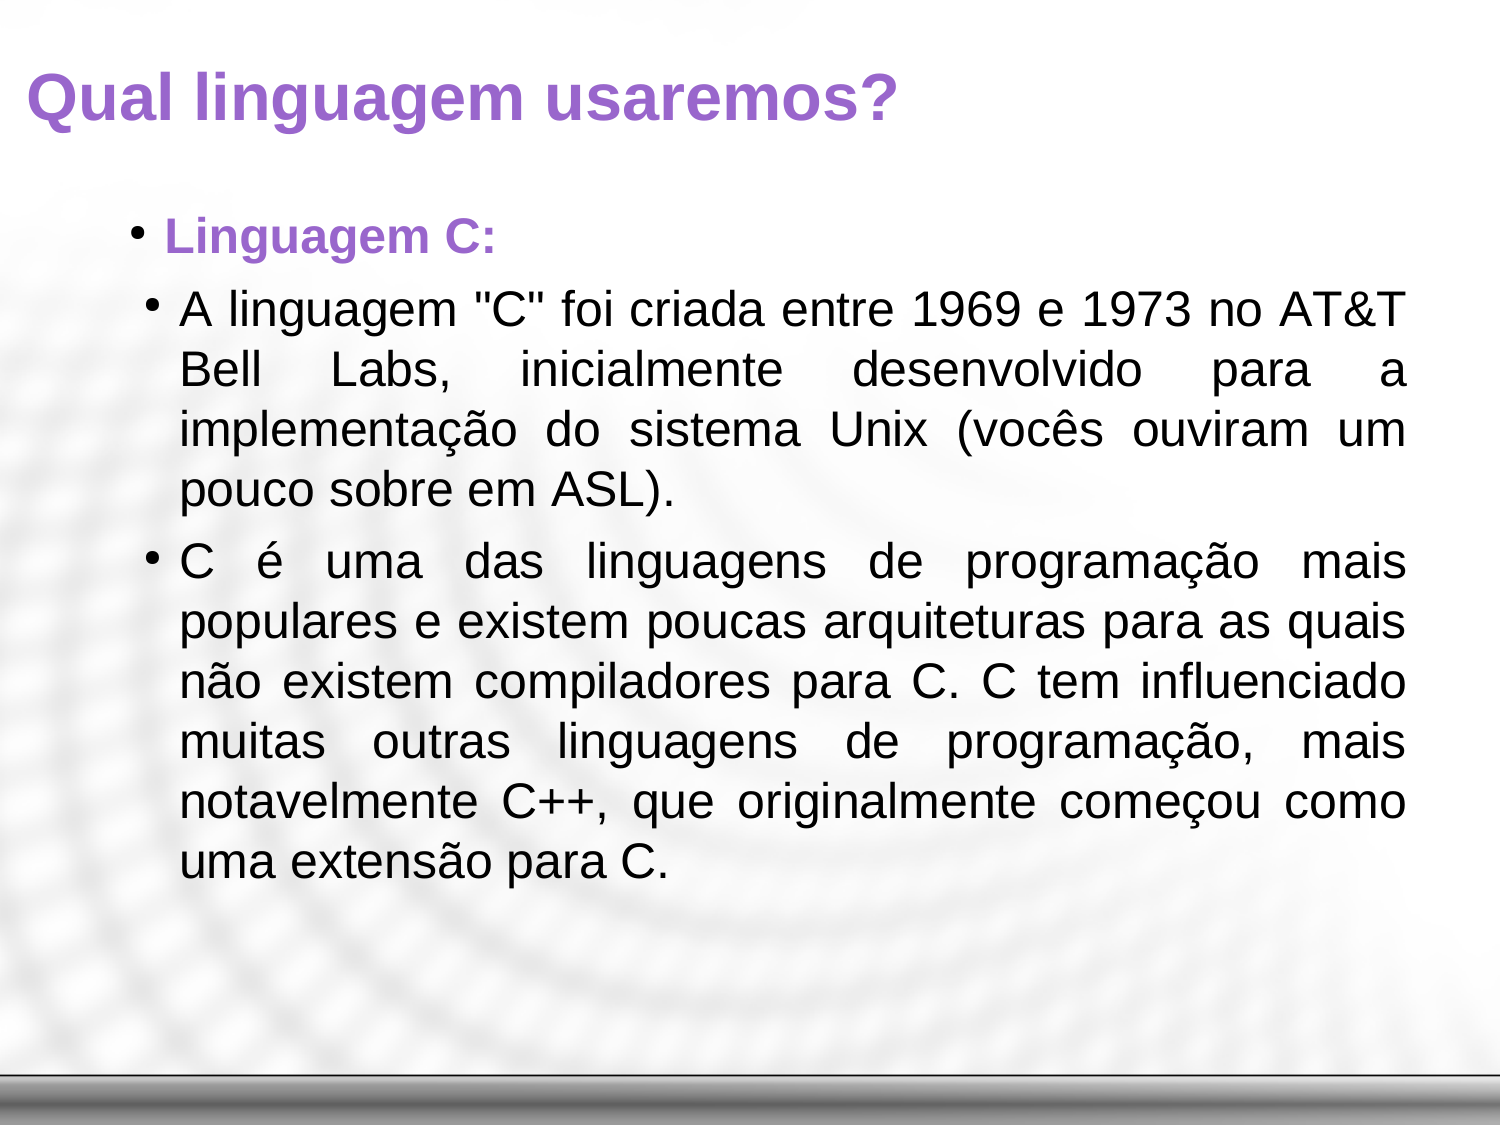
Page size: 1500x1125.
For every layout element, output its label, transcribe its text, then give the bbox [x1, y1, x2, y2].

list Linguagem C: A linguagem "C" foi criada entre 1969 e 1973 no AT&T Bell Labs, inicialmente desenvolvido para a implementação do sistema Unix (vocês ouviram um pouco sobre em ASL). C é uma das linguagens de programação mais populares e existem poucas arquiteturas para as quais não existem compiladores para C. C tem influenciado muitas outras linguagens de programação, mais notavelmente C++, que originalmente começou como uma extensão para C. [58, 196, 1442, 1036]
title Qual linguagem usaremos? [11, 46, 1365, 142]
picture [0, 0, 1500, 1125]
